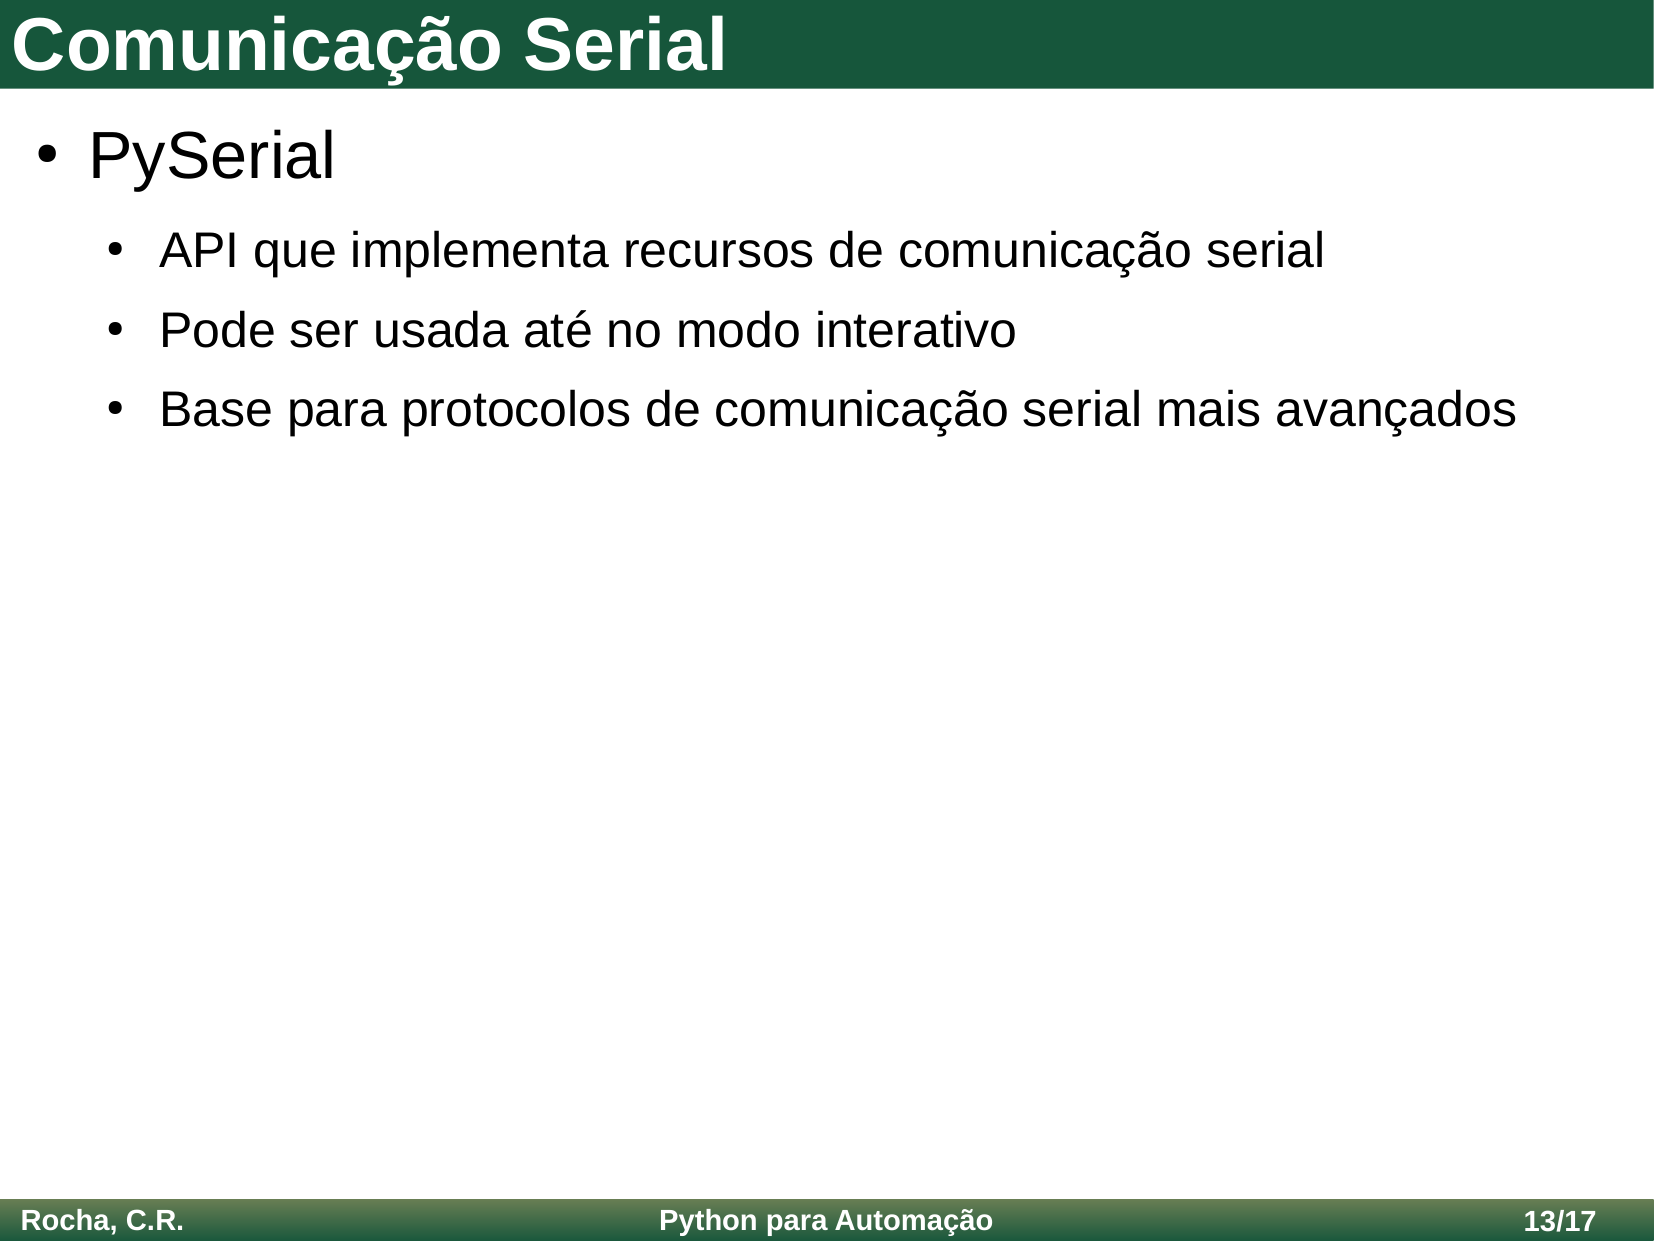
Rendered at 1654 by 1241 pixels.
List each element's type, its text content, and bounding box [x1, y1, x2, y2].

title Comunicação Serial [11, 0, 1625, 89]
list PySerial API que implementa recursos de comunicação serial Pode ser usada até no modo interativo Base para protocolos de comunicação serial mais avançados [17, 118, 1625, 1152]
